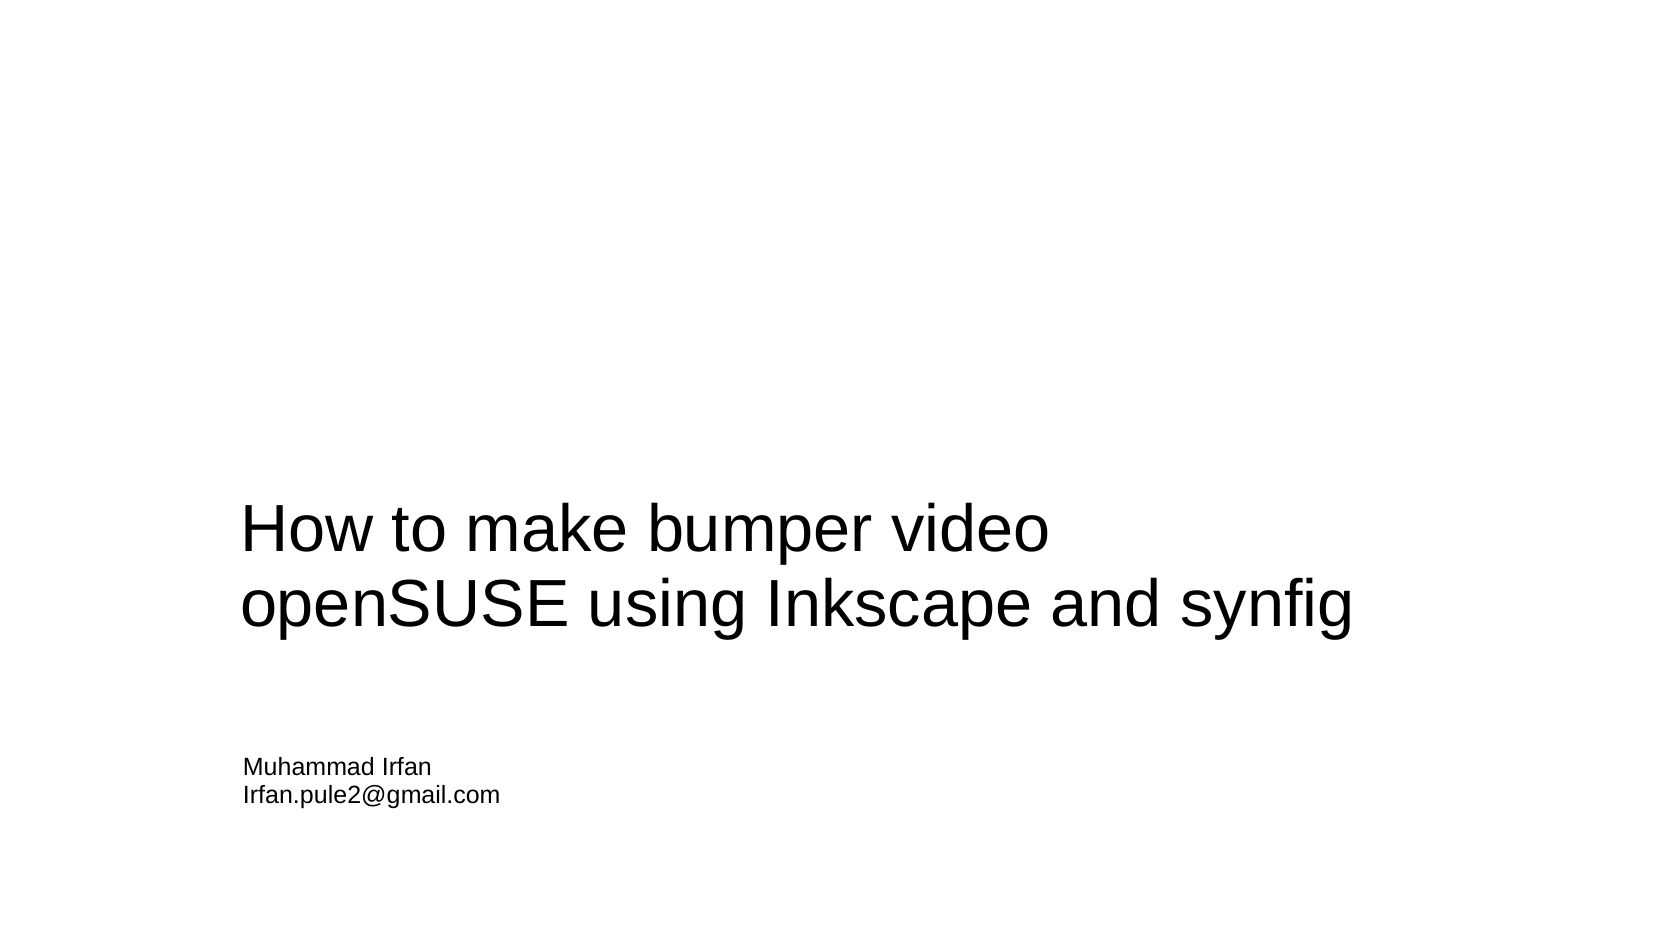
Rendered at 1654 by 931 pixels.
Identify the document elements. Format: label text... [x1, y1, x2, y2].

text_box Muhammad Irfan Irfan.pule2@gmail.com [228, 745, 814, 816]
subtitle How to make bumper video openSUSE using Inkscape and synfig [240, 435, 1366, 698]
